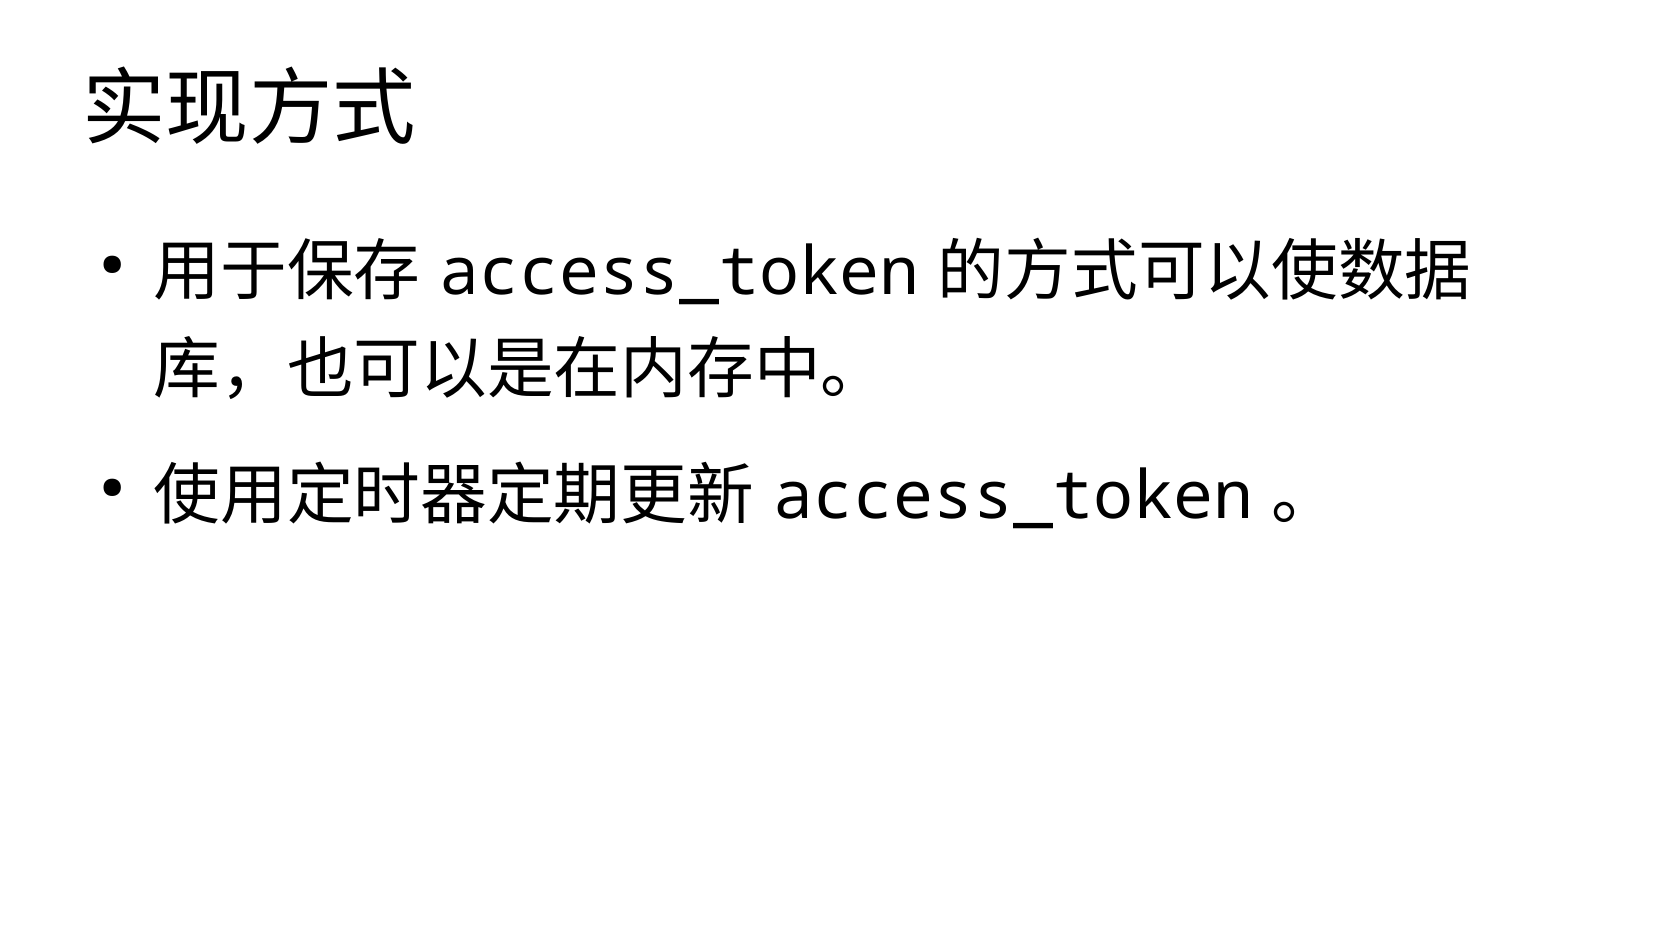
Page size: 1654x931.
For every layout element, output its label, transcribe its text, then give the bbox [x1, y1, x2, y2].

list 用于保存access_token的方式可以使数据库，也可以是在内存中。 使用定时器定期更新access_token。 [82, 217, 1571, 827]
title 实现方式 [82, 37, 1571, 166]
